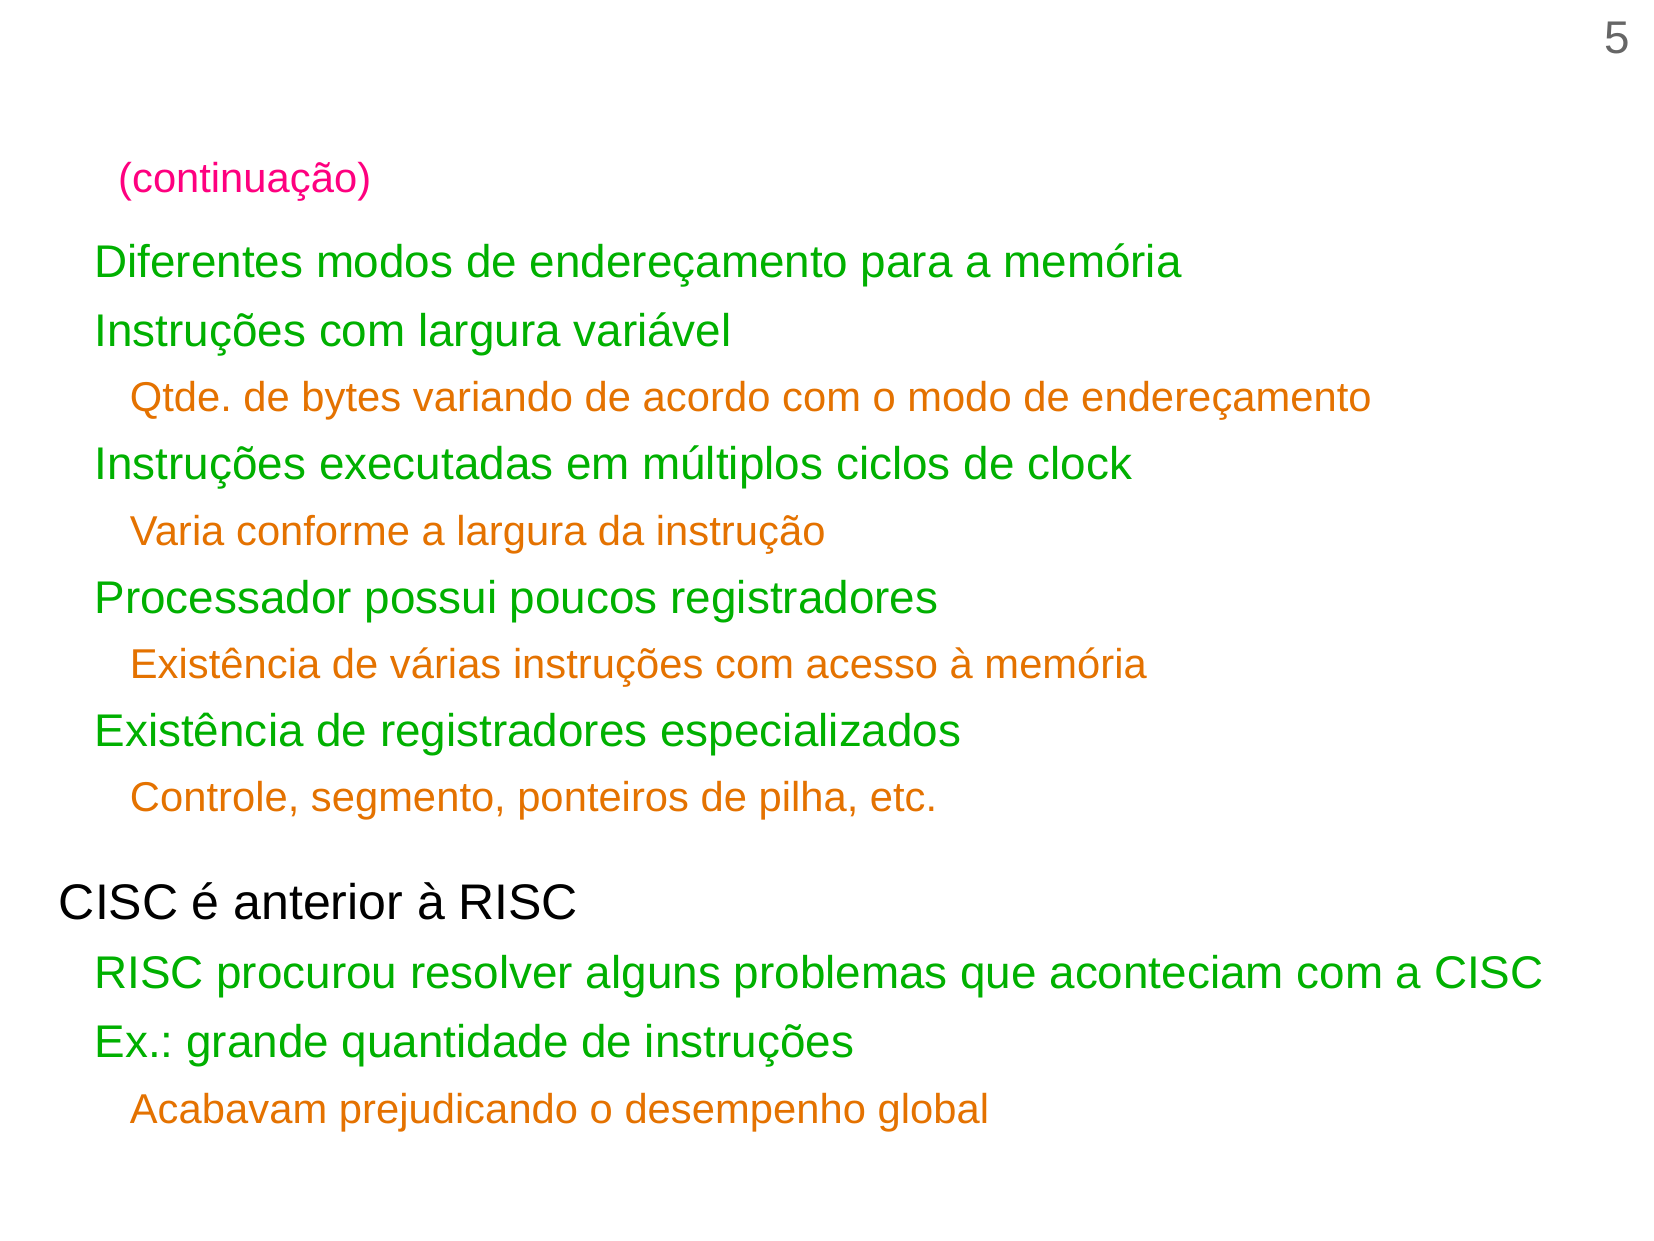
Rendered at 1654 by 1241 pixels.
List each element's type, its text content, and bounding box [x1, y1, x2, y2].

text_box (continuação) [103, 147, 665, 209]
list Diferentes modos de endereçamento para a memória Instruções com largura variável Qtde. de bytes variando de acordo com o modo de endereçamento Instruções executadas em múltiplos ciclos de clock Varia conforme a largura da instrução Processador possui poucos registradores Existência de várias instruções com acesso à memória Existência de registradores especializados Controle, segmento, ponteiros de pilha, etc. CISC é anterior à RISC RISC procurou resolver alguns problemas que aconteciam com a CISC Ex.: grande quantidade de instruções Acabavam prejudicando o desempenho global [59, 236, 1595, 1211]
